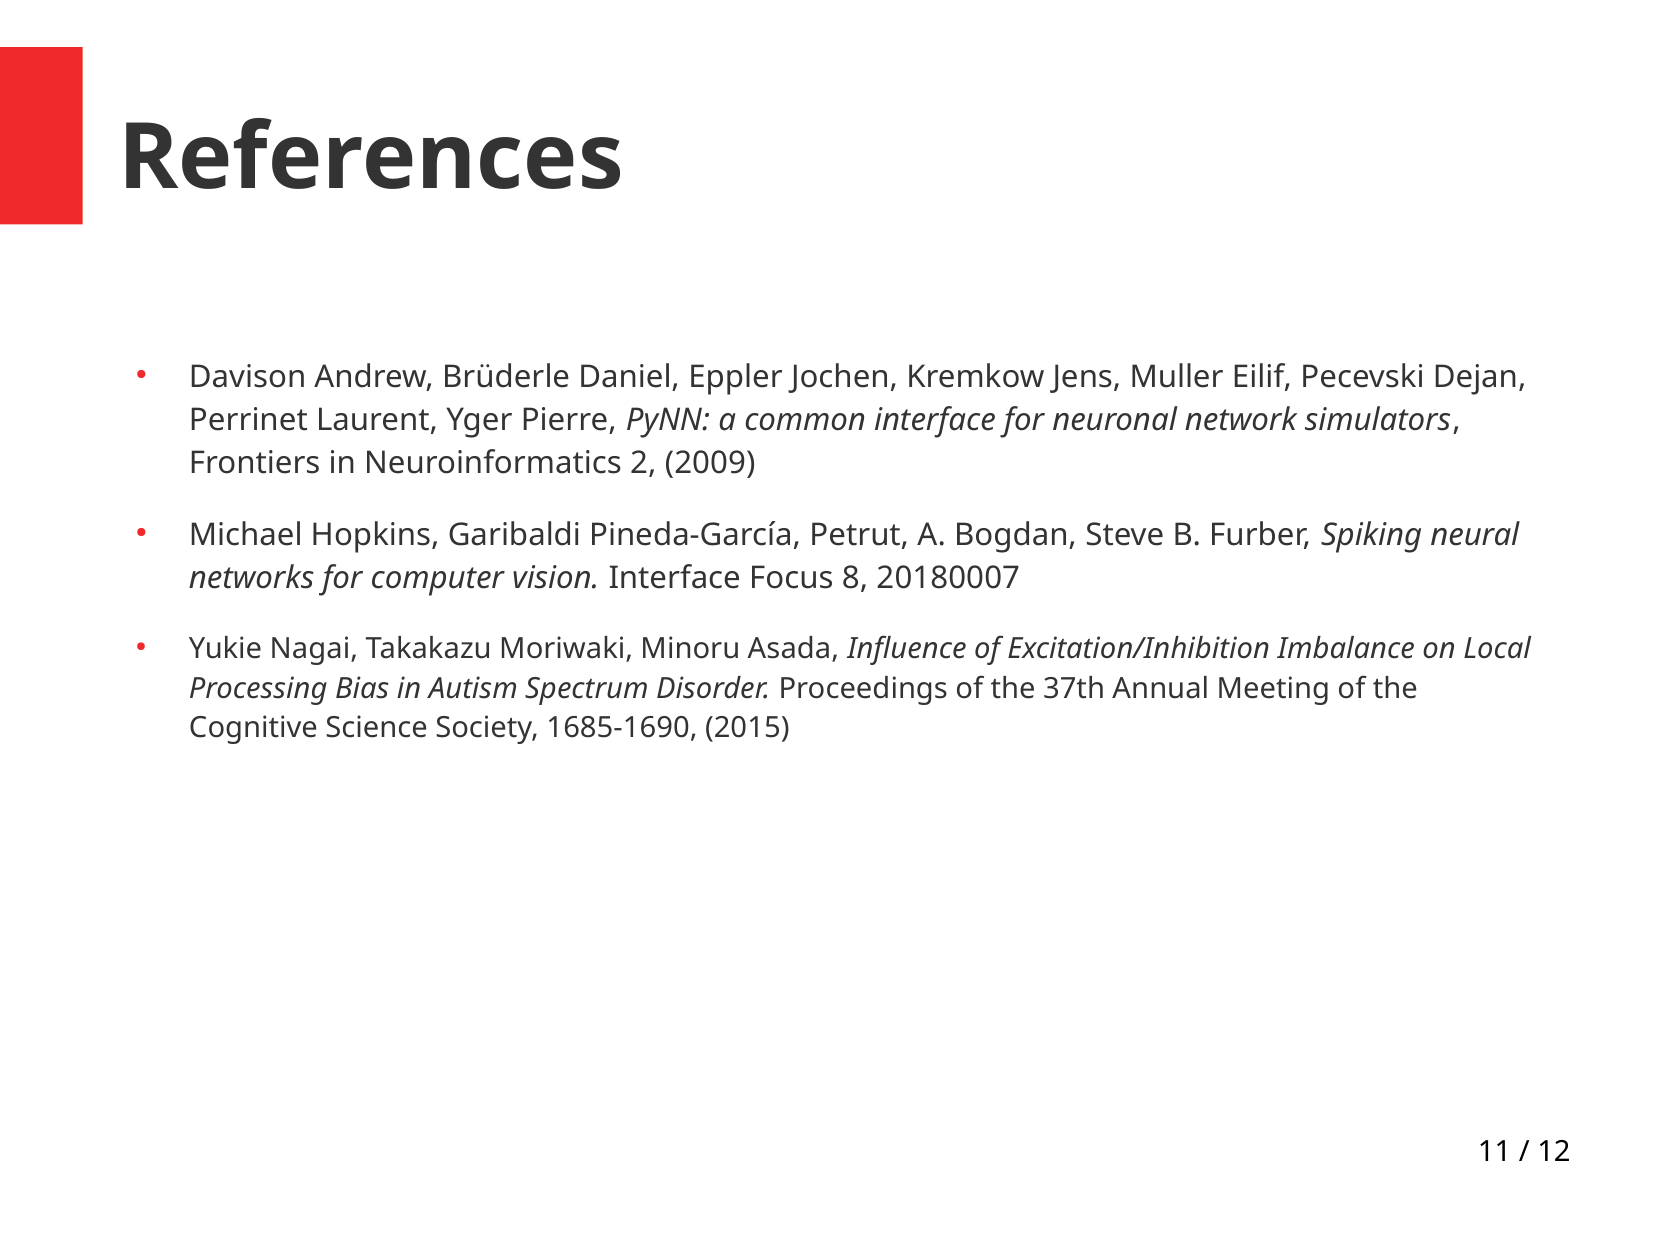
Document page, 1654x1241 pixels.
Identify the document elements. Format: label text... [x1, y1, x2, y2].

list Davison Andrew, Brüderle Daniel, Eppler Jochen, Kremkow Jens, Muller Eilif, Pecevski Dejan, Perrinet Laurent, Yger Pierre, PyNN: a common interface for neuronal network simulators, Frontiers in Neuroinformatics 2, (2009) Michael Hopkins, Garibaldi Pineda-Garcı́a, Petrut, A. Bogdan, Steve B. Furber, Spiking neural networks for computer vision. Interface Focus 8, 20180007 Yukie Nagai, Takakazu Moriwaki, Minoru Asada, Influence of Excitation/Inhibition Imbalance on Local Processing Bias in Autism Spectrum Disorder. Proceedings of the 37th Annual Meeting of the Cognitive Science Society, 1685-1690, (2015) [118, 354, 1536, 1074]
title References [118, 49, 1571, 257]
